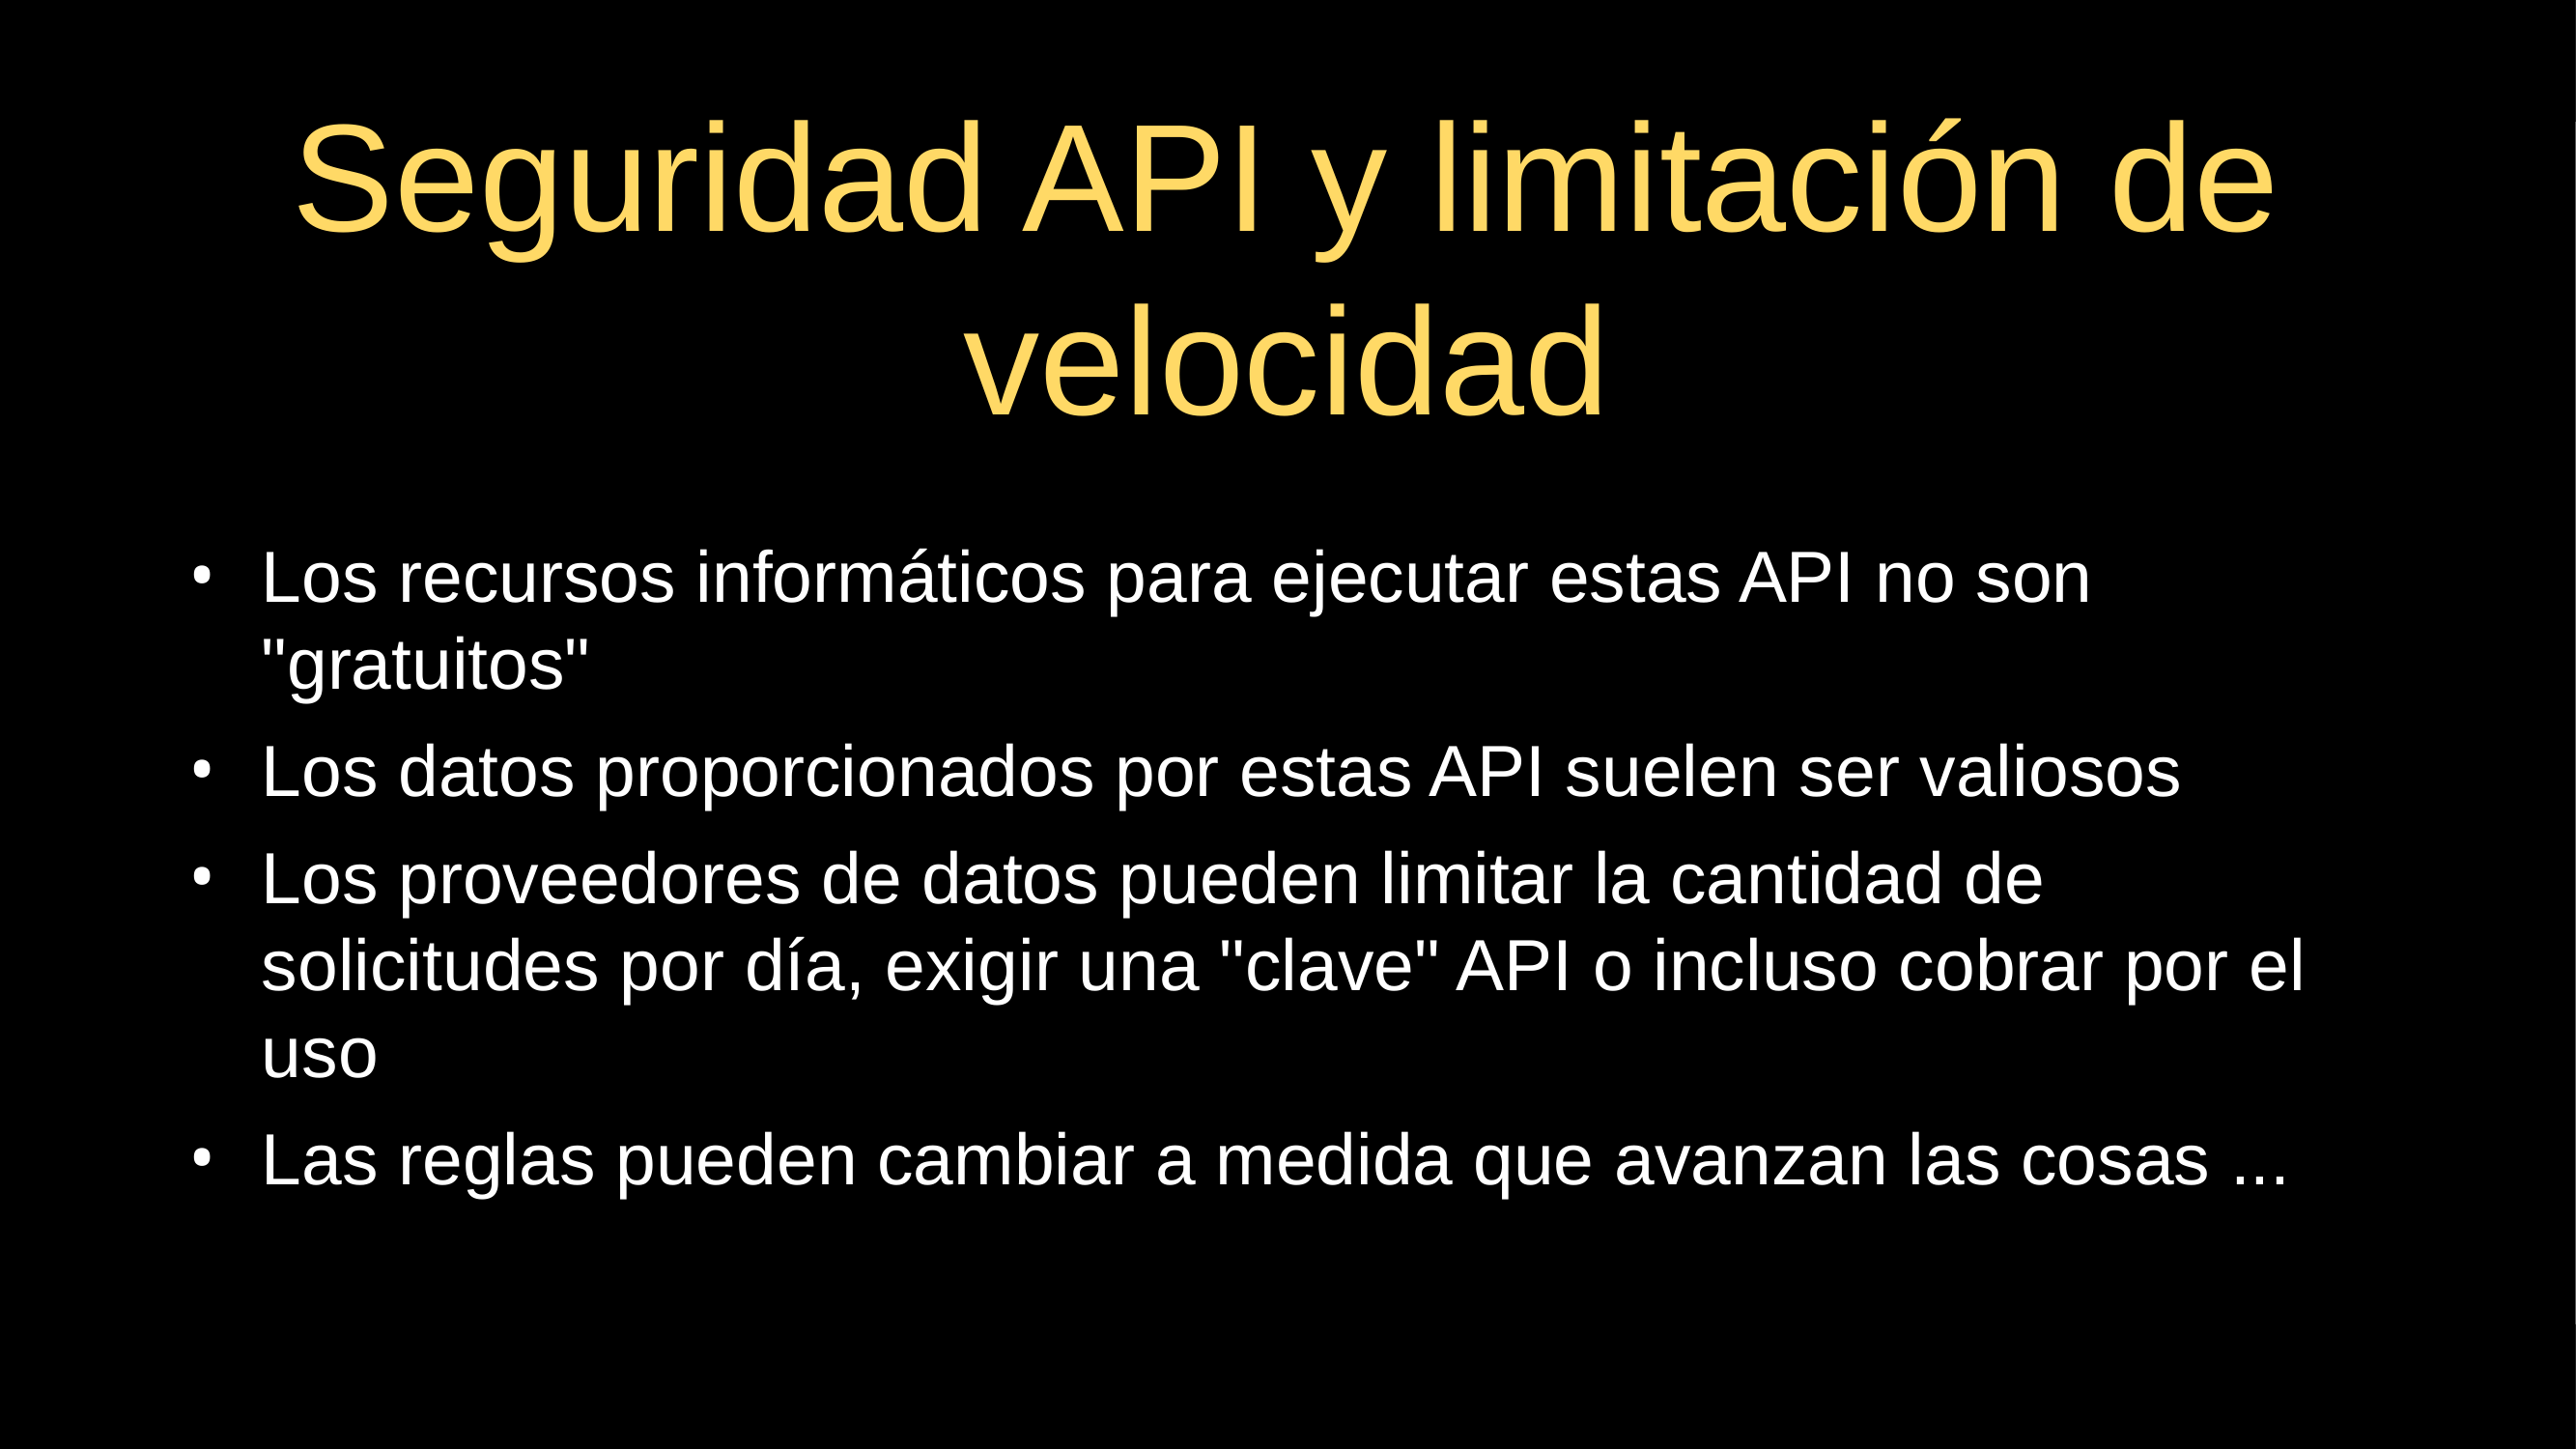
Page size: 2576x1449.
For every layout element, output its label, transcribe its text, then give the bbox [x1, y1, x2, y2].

title Seguridad API y limitación de velocidad [183, 121, 2391, 403]
list Los recursos informáticos para ejecutar estas API no son "gratuitos" Los datos proporcionados por estas API suelen ser valiosos Los proveedores de datos pueden limitar la cantidad de solicitudes por día, exigir una "clave" API o incluso cobrar por el uso Las reglas pueden cambiar a medida que avanzan las cosas ... [183, 412, 2391, 1317]
